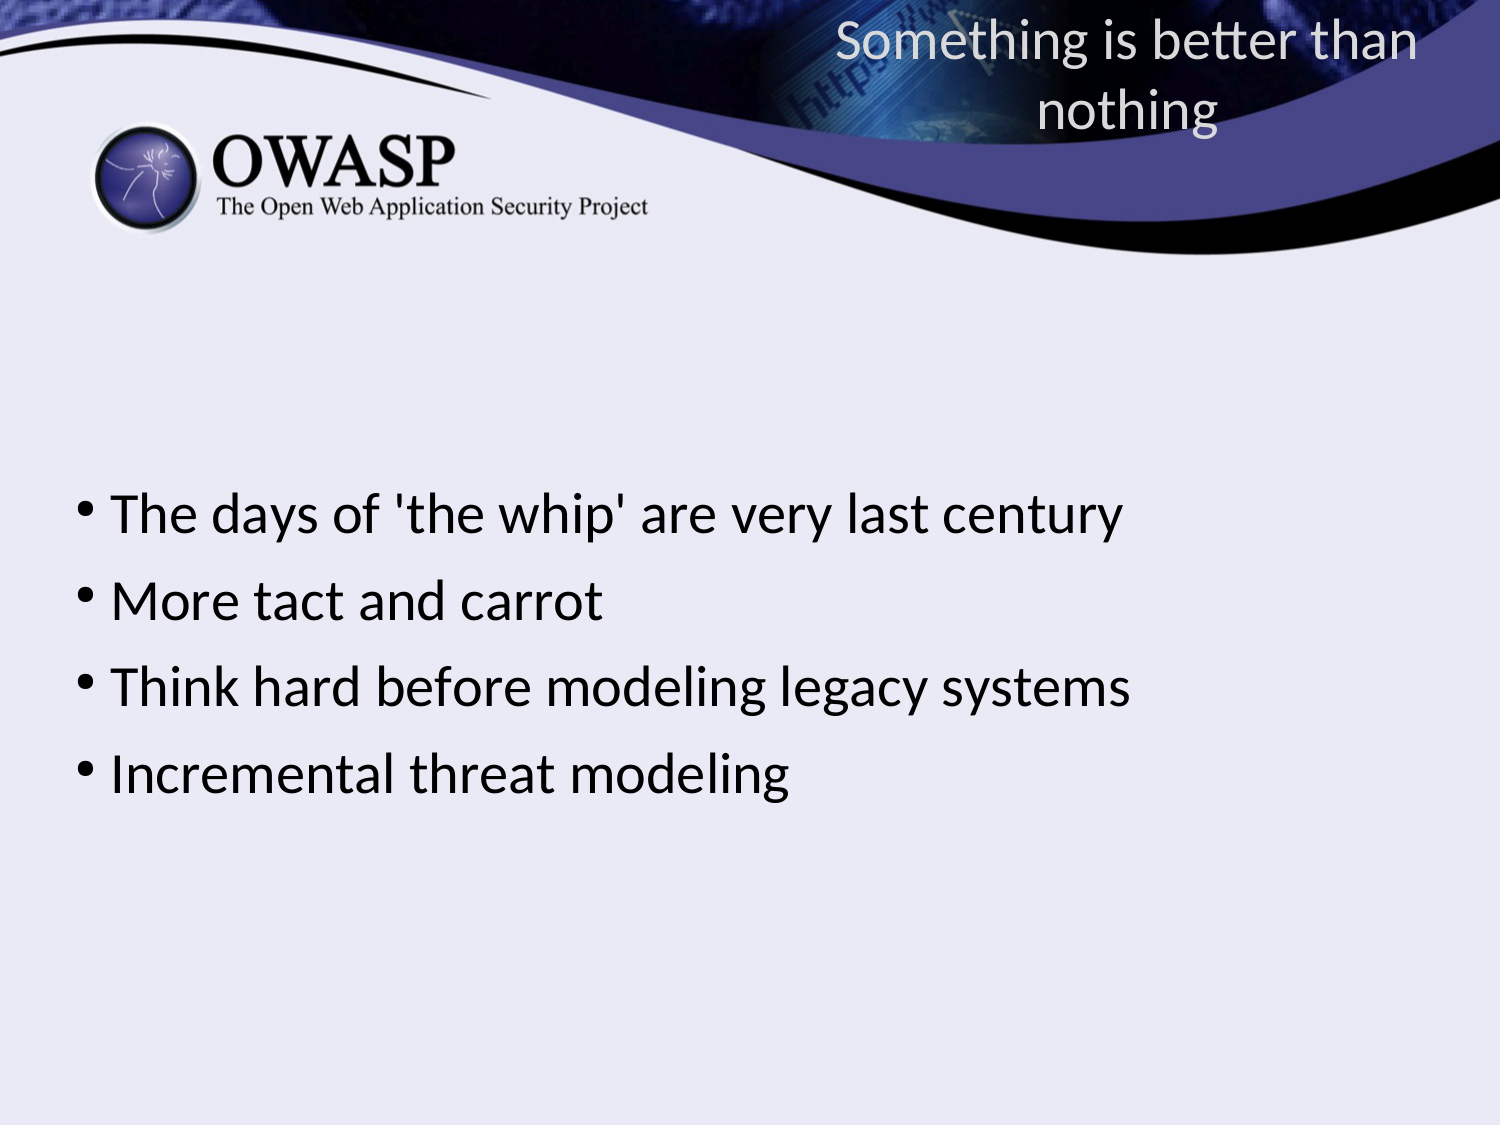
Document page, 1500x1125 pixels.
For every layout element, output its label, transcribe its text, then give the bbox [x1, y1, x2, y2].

title Something is better than nothing [779, 0, 1476, 149]
picture [0, 0, 1500, 1125]
subtitle The days of 'the whip' are very last century More tact and carrot Think hard before modeling legacy systems Incremental threat modeling [75, 262, 1426, 1018]
